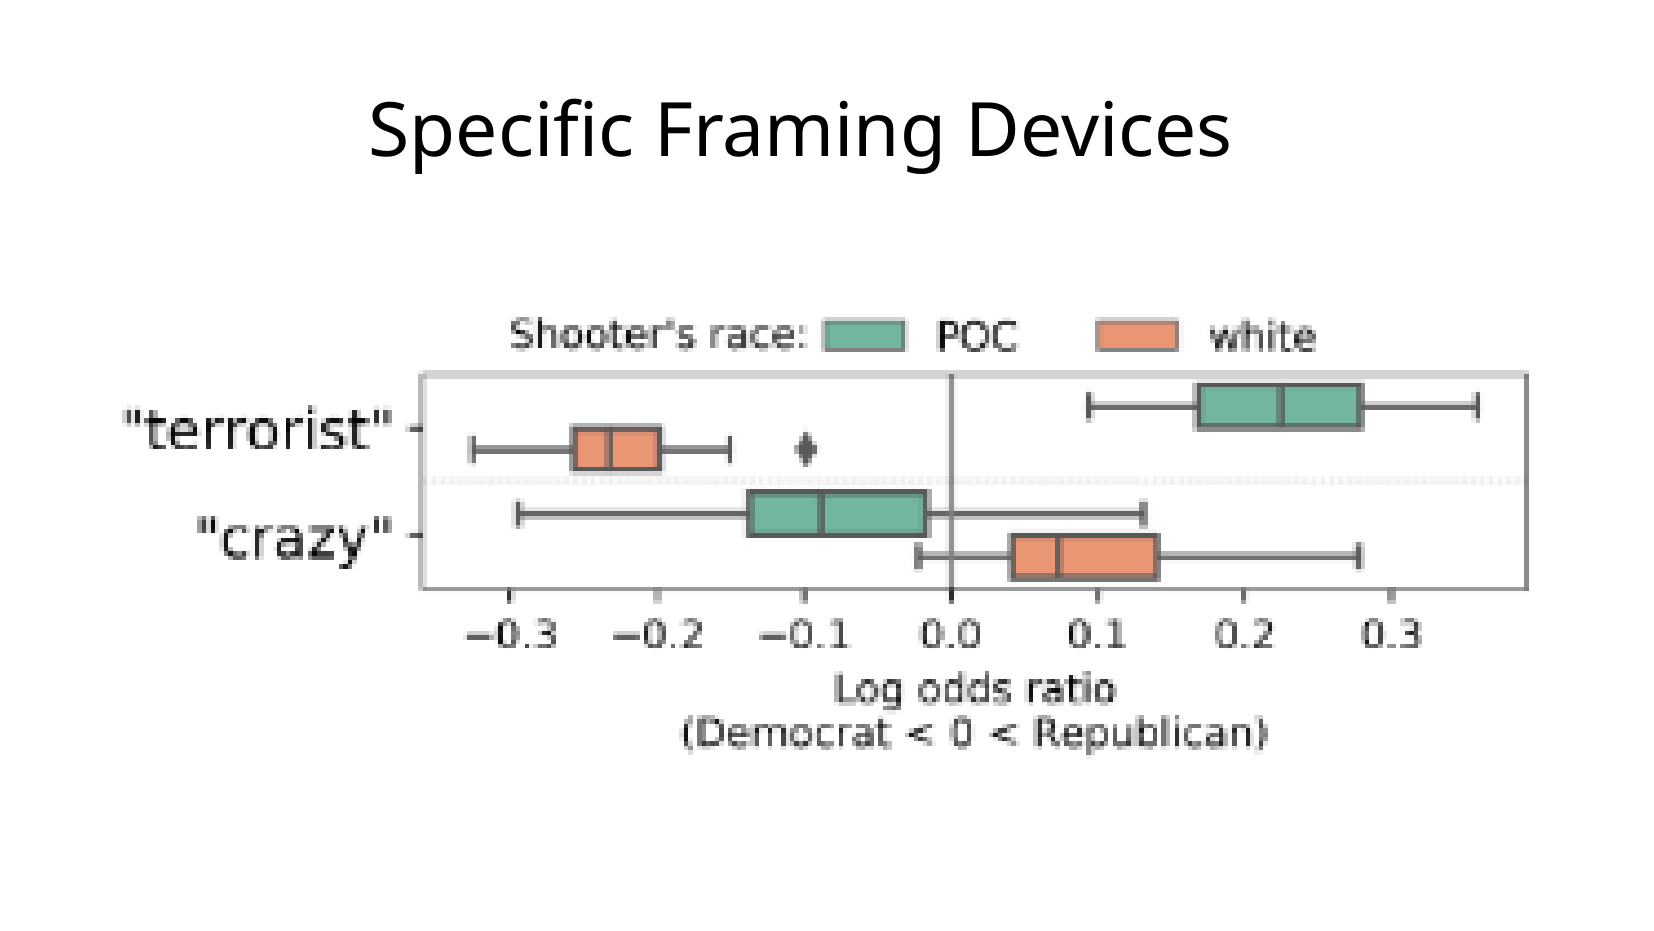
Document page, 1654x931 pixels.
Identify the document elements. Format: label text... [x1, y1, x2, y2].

title Specific Framing Devices [56, 90, 1546, 268]
picture [74, 264, 1591, 796]
